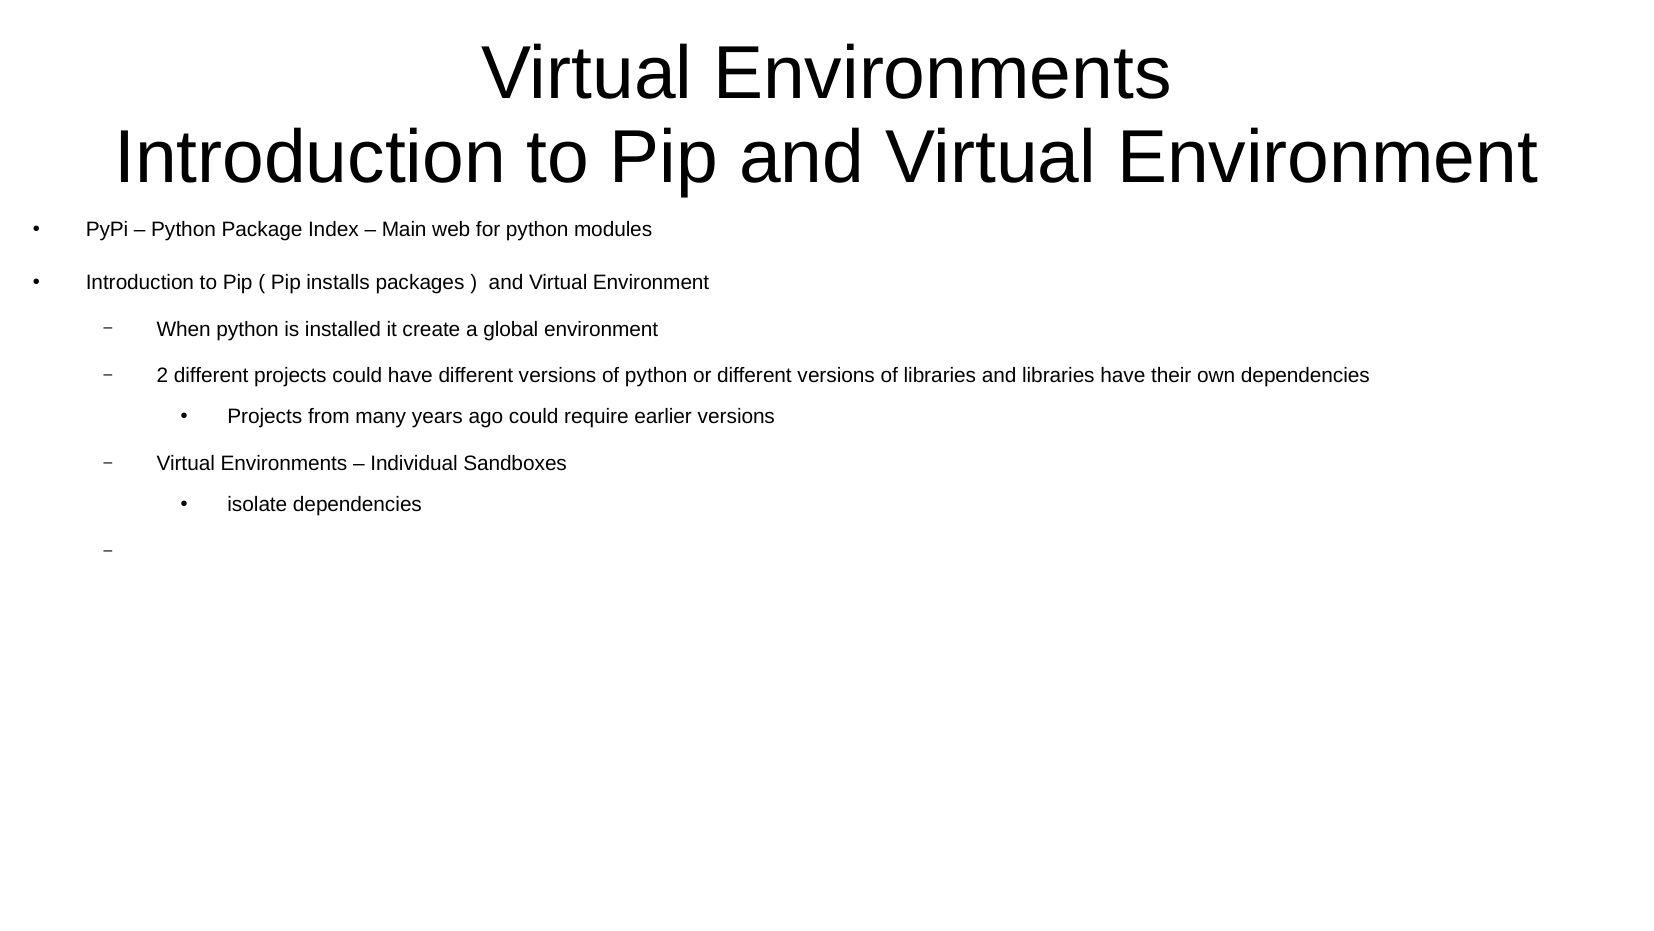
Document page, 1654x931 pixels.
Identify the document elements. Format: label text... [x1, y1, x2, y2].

title Virtual Environments Introduction to Pip and Virtual Environment [82, 30, 1571, 199]
list PyPi – Python Package Index – Main web for python modules Introduction to Pip ( Pip installs packages ) and Virtual Environment When python is installed it create a global environment 2 different projects could have different versions of python or different versions of libraries and libraries have their own dependencies Projects from many years ago could require earlier versions Virtual Environments – Individual Sandboxes isolate dependencies [15, 217, 1571, 916]
